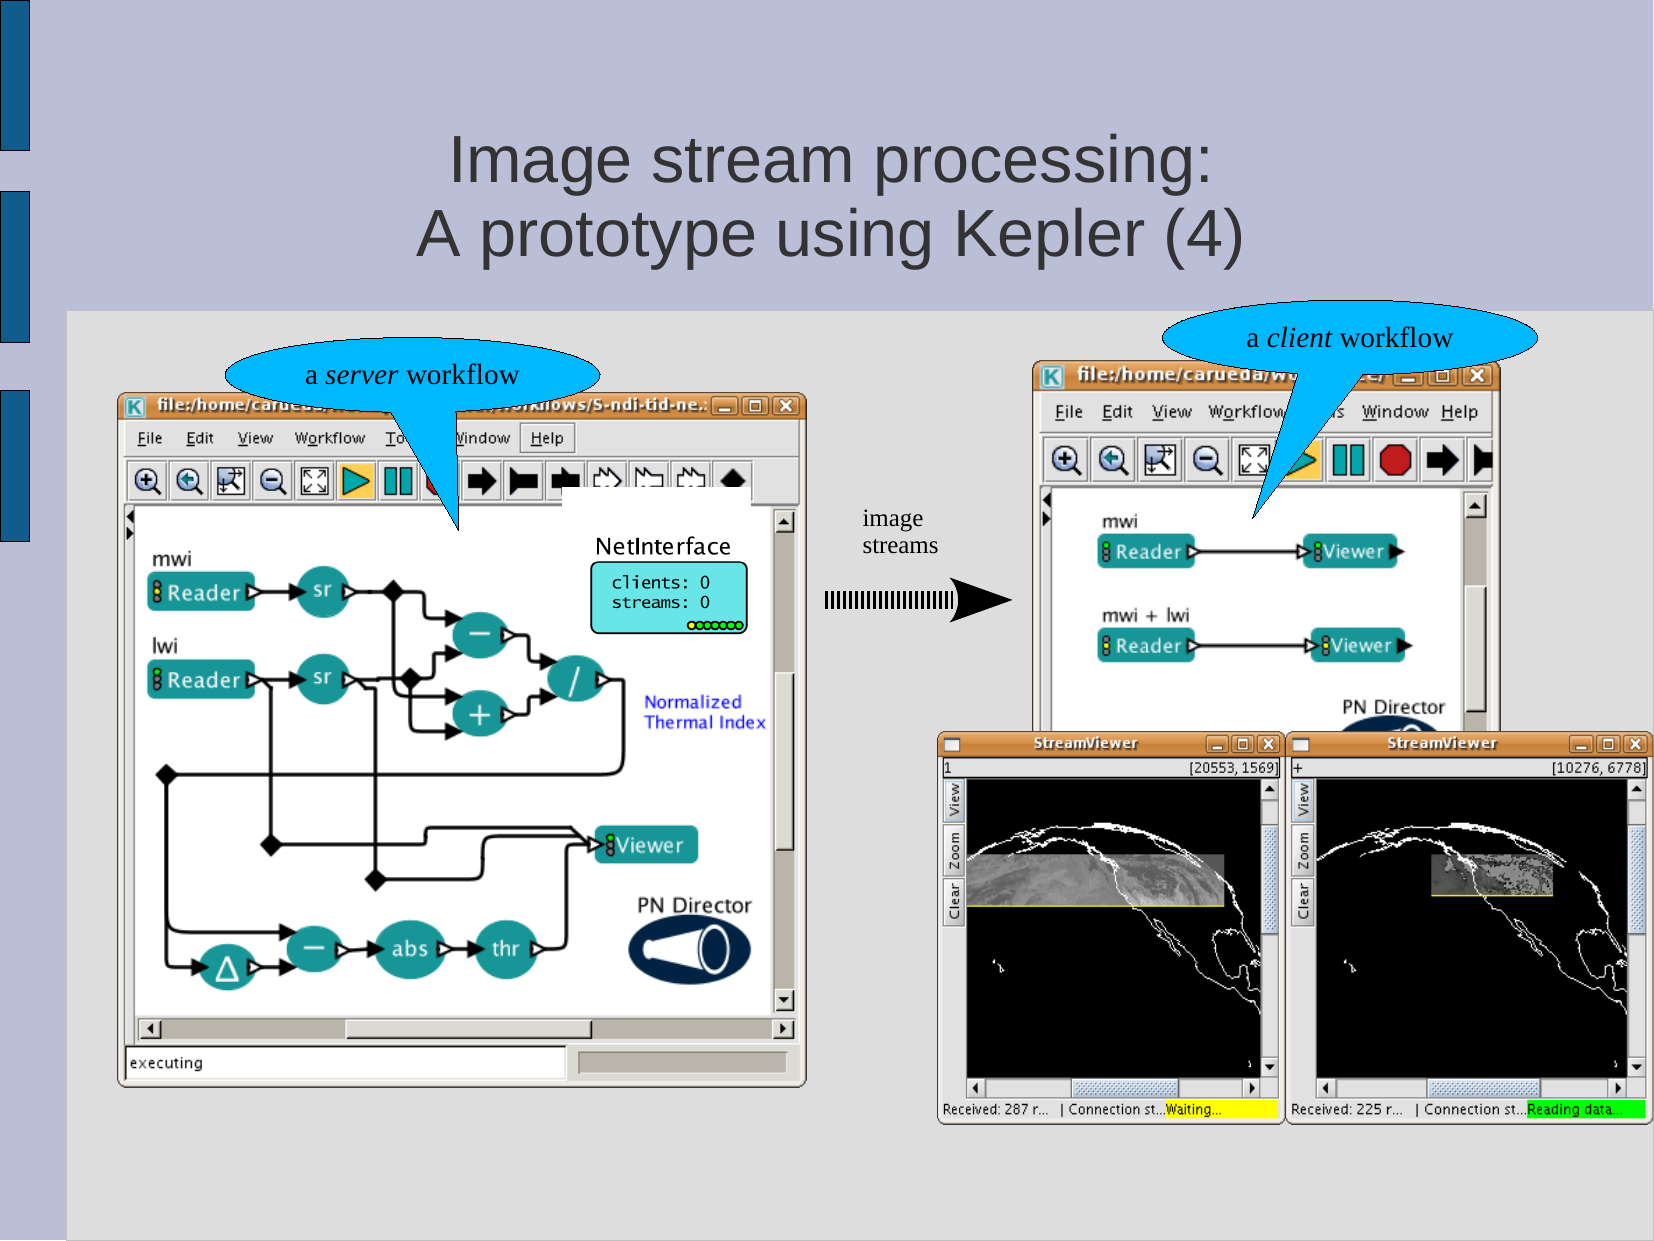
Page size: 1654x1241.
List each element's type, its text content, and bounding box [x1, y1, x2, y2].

text_box image streams [862, 503, 976, 563]
picture [937, 360, 1654, 1126]
picture [117, 392, 807, 1088]
text_box a client workflow [1162, 300, 1538, 519]
title Image stream processing: A prototype using Kepler (4) [125, 92, 1538, 301]
text_box a server workflow [225, 337, 601, 531]
